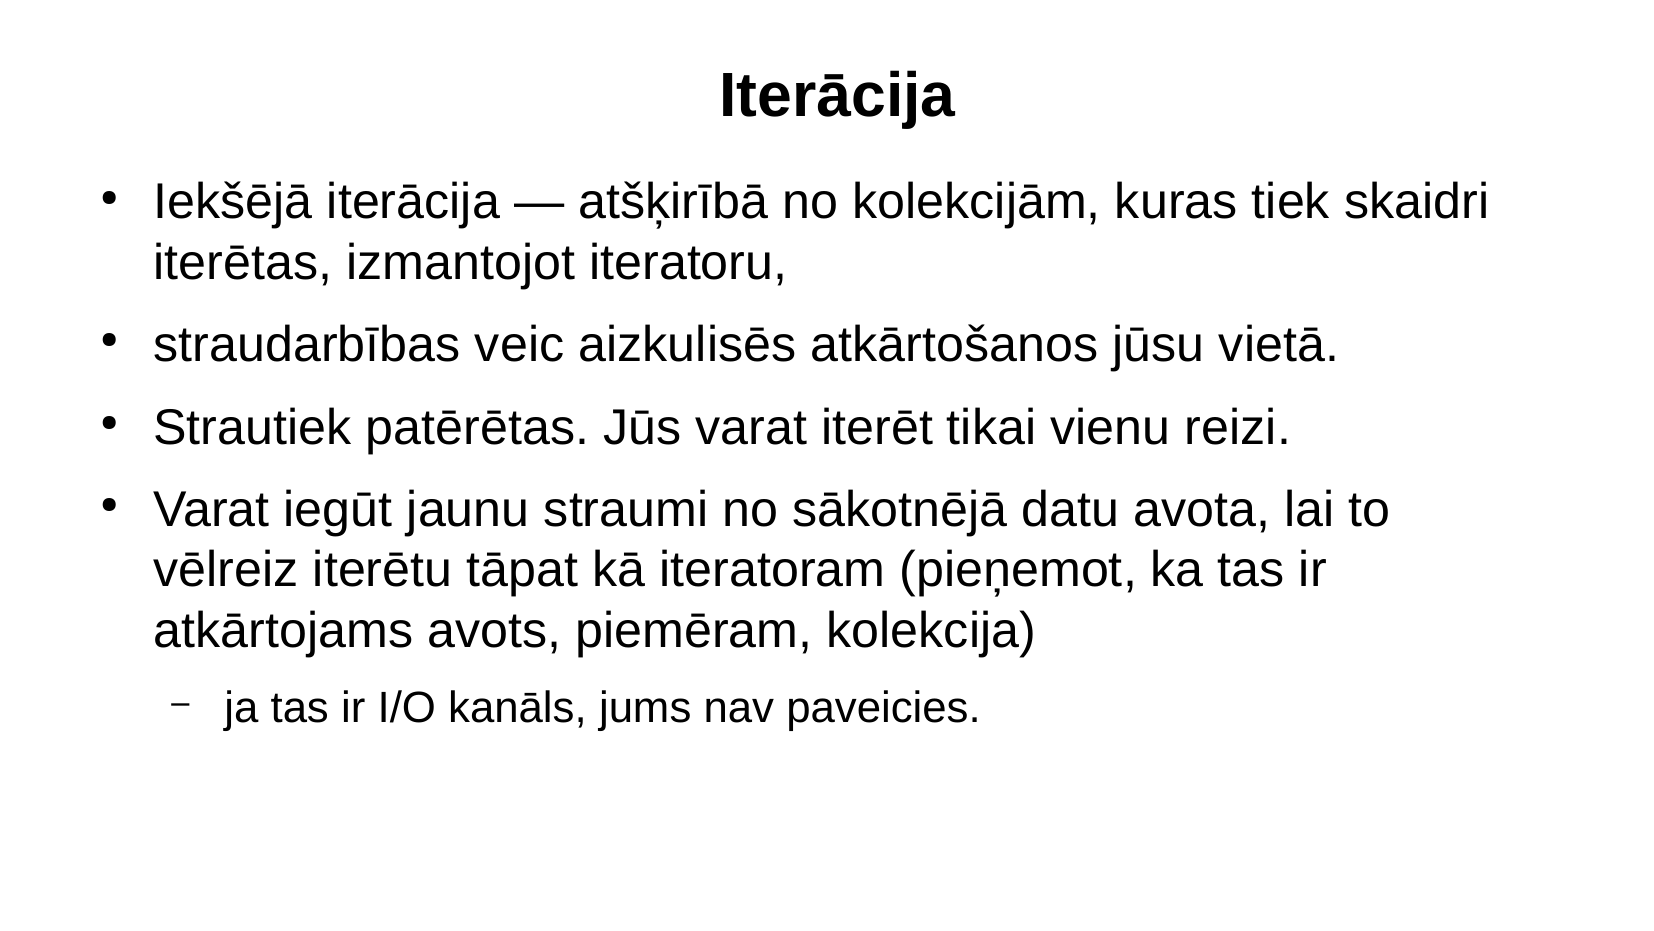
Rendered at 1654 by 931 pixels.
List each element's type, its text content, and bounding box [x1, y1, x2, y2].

title Iterācija [82, 36, 1571, 146]
list Iekšējā iterācija — atšķirībā no kolekcijām, kuras tiek skaidri iterētas, izmantojot iteratoru, straudarbības veic aizkulisēs atkārtošanos jūsu vietā. Strautiek patērētas. Jūs varat iterēt tikai vienu reizi. Varat iegūt jaunu straumi no sākotnējā datu avota, lai to vēlreiz iterētu tāpat kā iteratoram (pieņemot, ka tas ir atkārtojams avots, piemēram, kolekcija) ja tas ir I/O kanāls, jums nav paveicies. [82, 168, 1538, 889]
